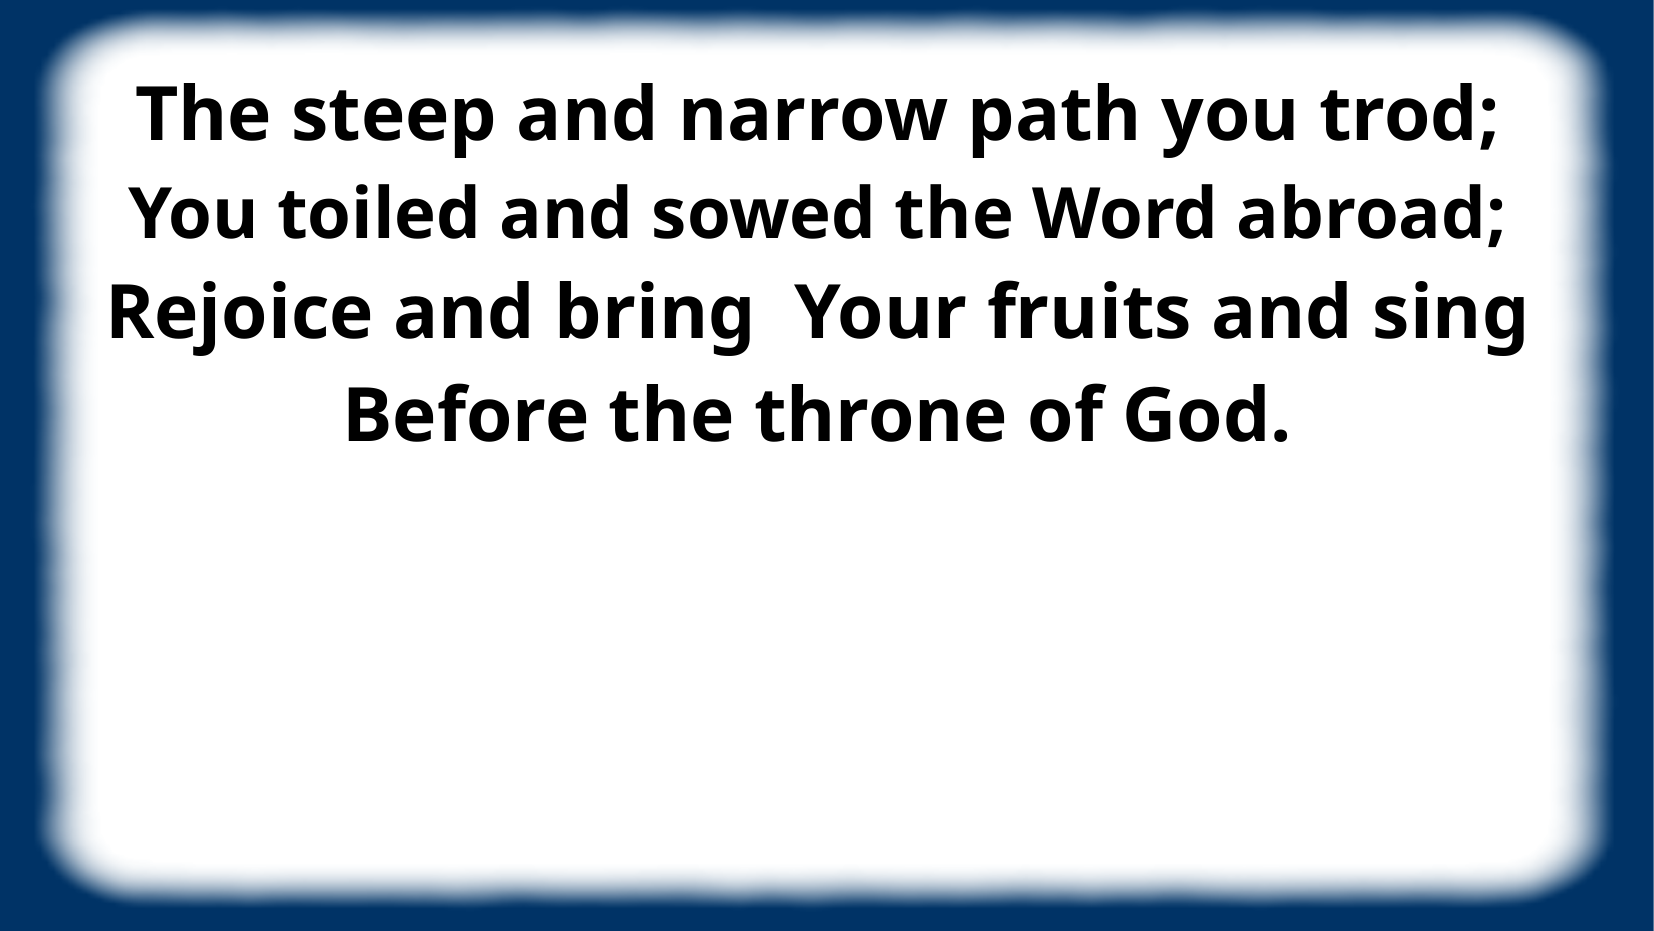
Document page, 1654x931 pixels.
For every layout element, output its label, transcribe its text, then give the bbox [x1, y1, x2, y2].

picture [0, 0, 1654, 931]
title The steep and narrow path you trod; You toiled and sowed the Word abroad; Rejoice and bring Your fruits and sing Before the throne of God. [90, 60, 1546, 460]
